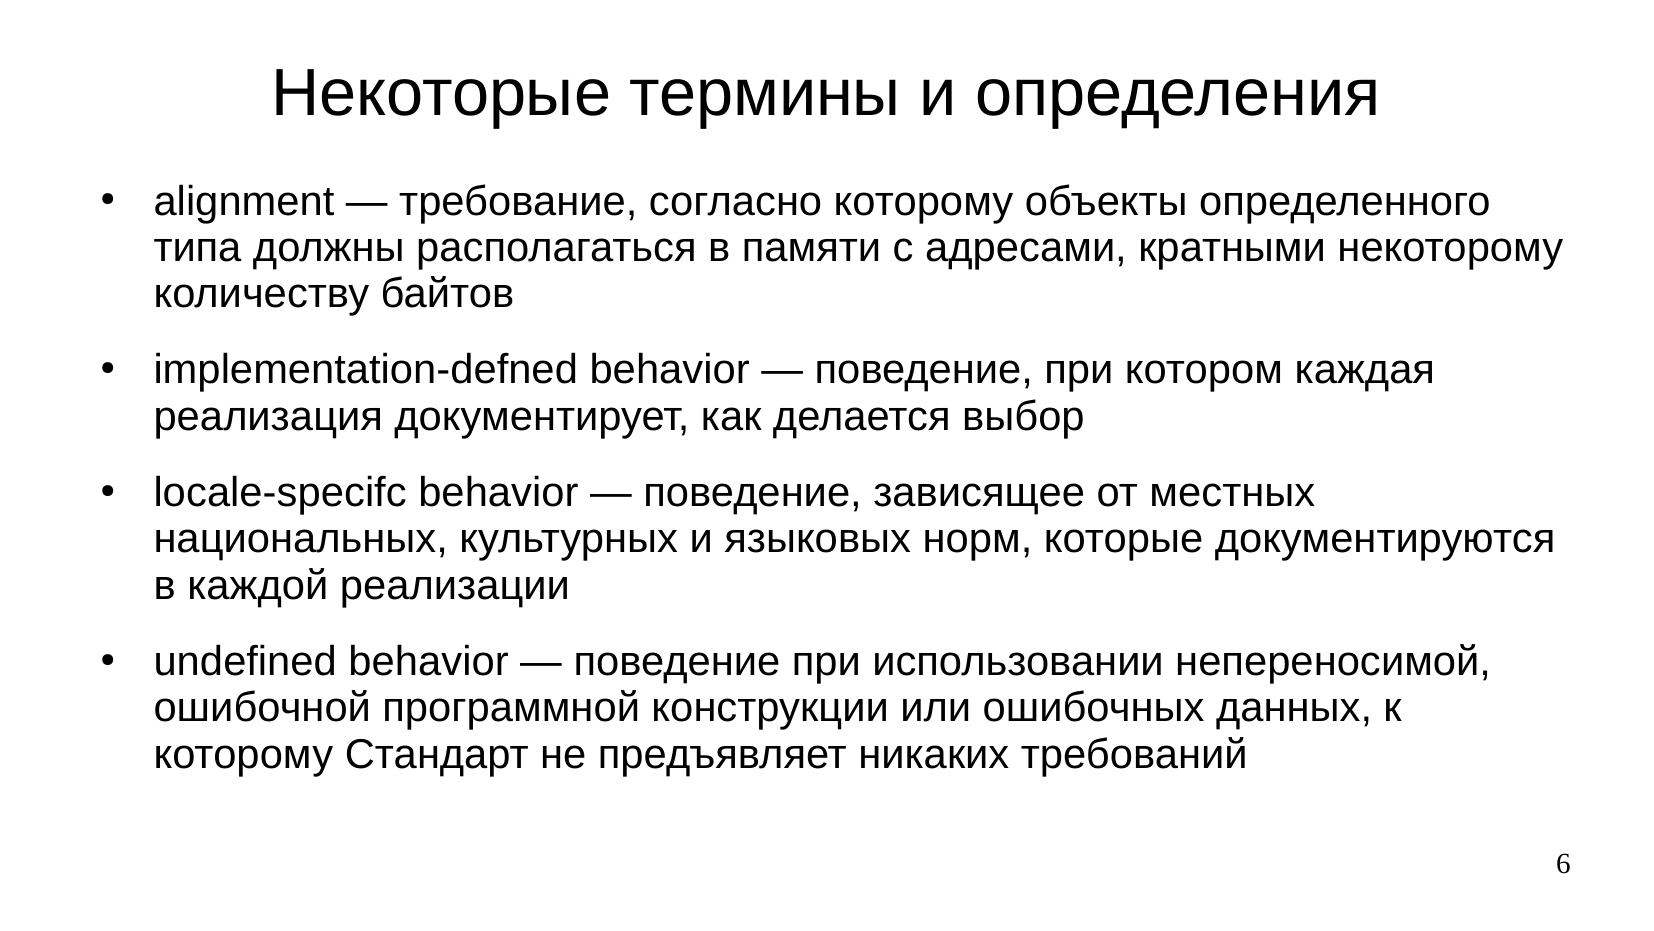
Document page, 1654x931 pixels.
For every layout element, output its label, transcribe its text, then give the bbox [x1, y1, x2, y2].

title Некоторые термины и определения [82, 37, 1571, 148]
list alignment — требование, согласно которому объекты определенного типа должны располагаться в памяти с адресами, кратными некоторому количеству байтов implementation-defned behavior — поведение, при котором каждая реализация документирует, как делается выбор locale-specifc behavior — поведение, зависящее от местных национальных, культурных и языковых норм, которые документируются в каждой реализации undefined behavior — поведение при использовании непереносимой, ошибочной программной конструкции или ошибочных данных, к которому Стандарт не предъявляет никаких требований [82, 177, 1571, 857]
